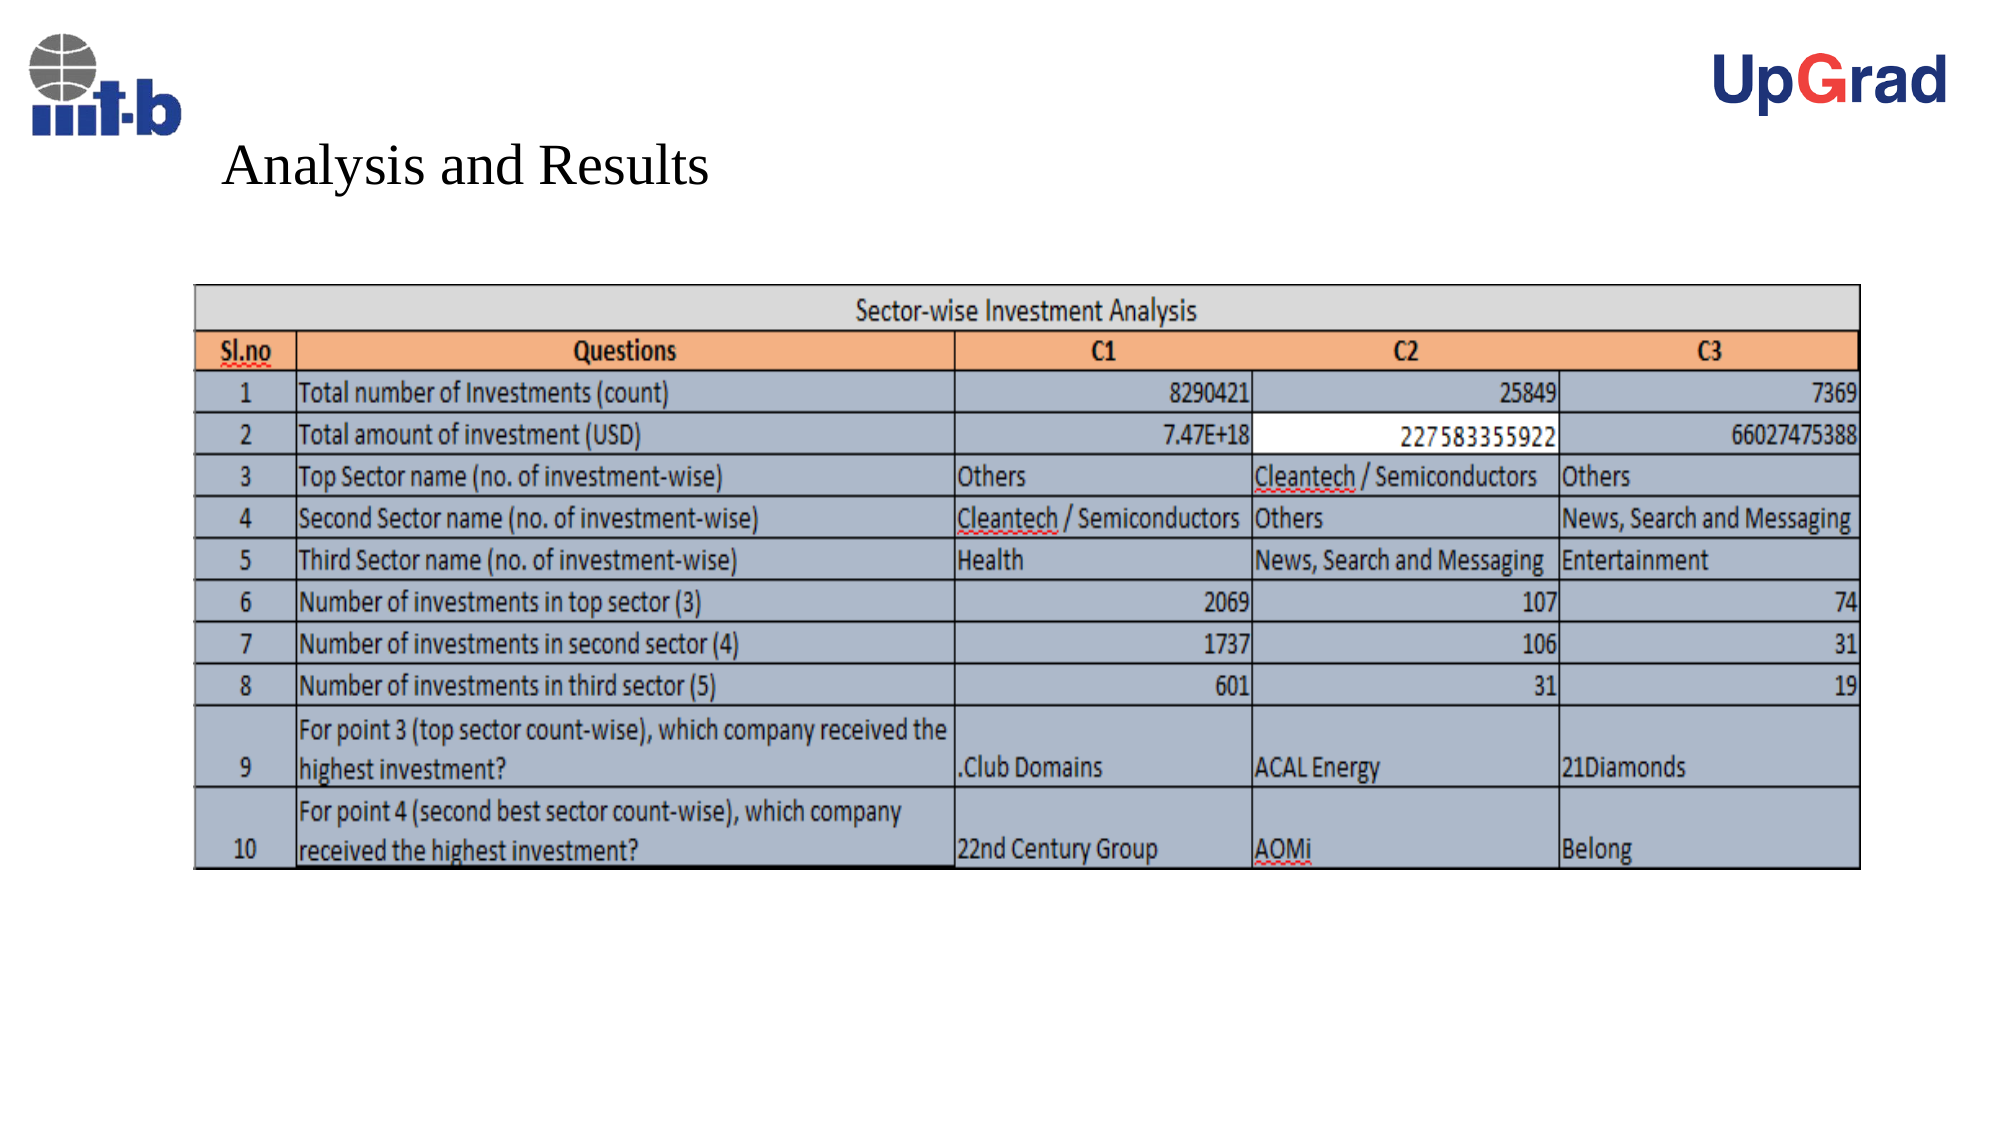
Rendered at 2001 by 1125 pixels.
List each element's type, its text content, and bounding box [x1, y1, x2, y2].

picture [1714, 53, 1952, 116]
picture [193, 284, 1861, 871]
picture [0, 29, 208, 163]
title Analysis and Results [186, 104, 1715, 246]
